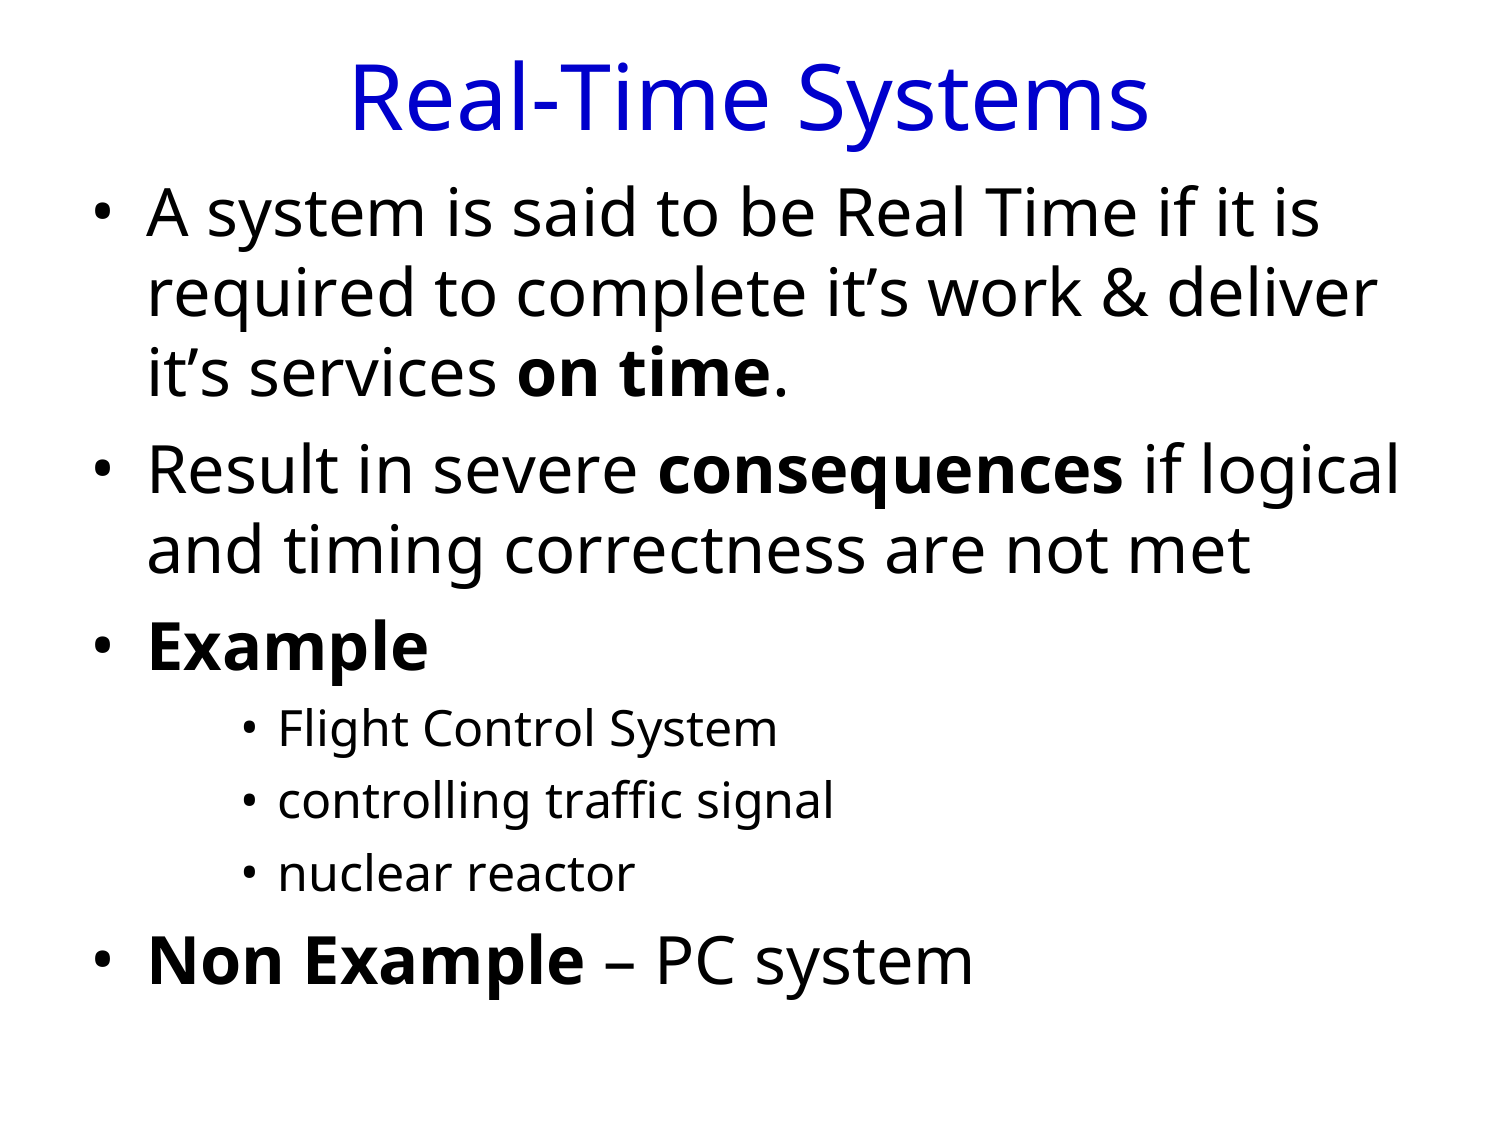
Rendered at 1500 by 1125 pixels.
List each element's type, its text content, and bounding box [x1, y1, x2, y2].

title Real-Time Systems [75, 0, 1426, 162]
list A system is said to be Real Time if it is required to complete it’s work & deliver it’s services on time. Result in severe consequences if logical and timing correctness are not met Example Flight Control System controlling traffic signal nuclear reactor Non Example – PC system [75, 162, 1426, 1125]
